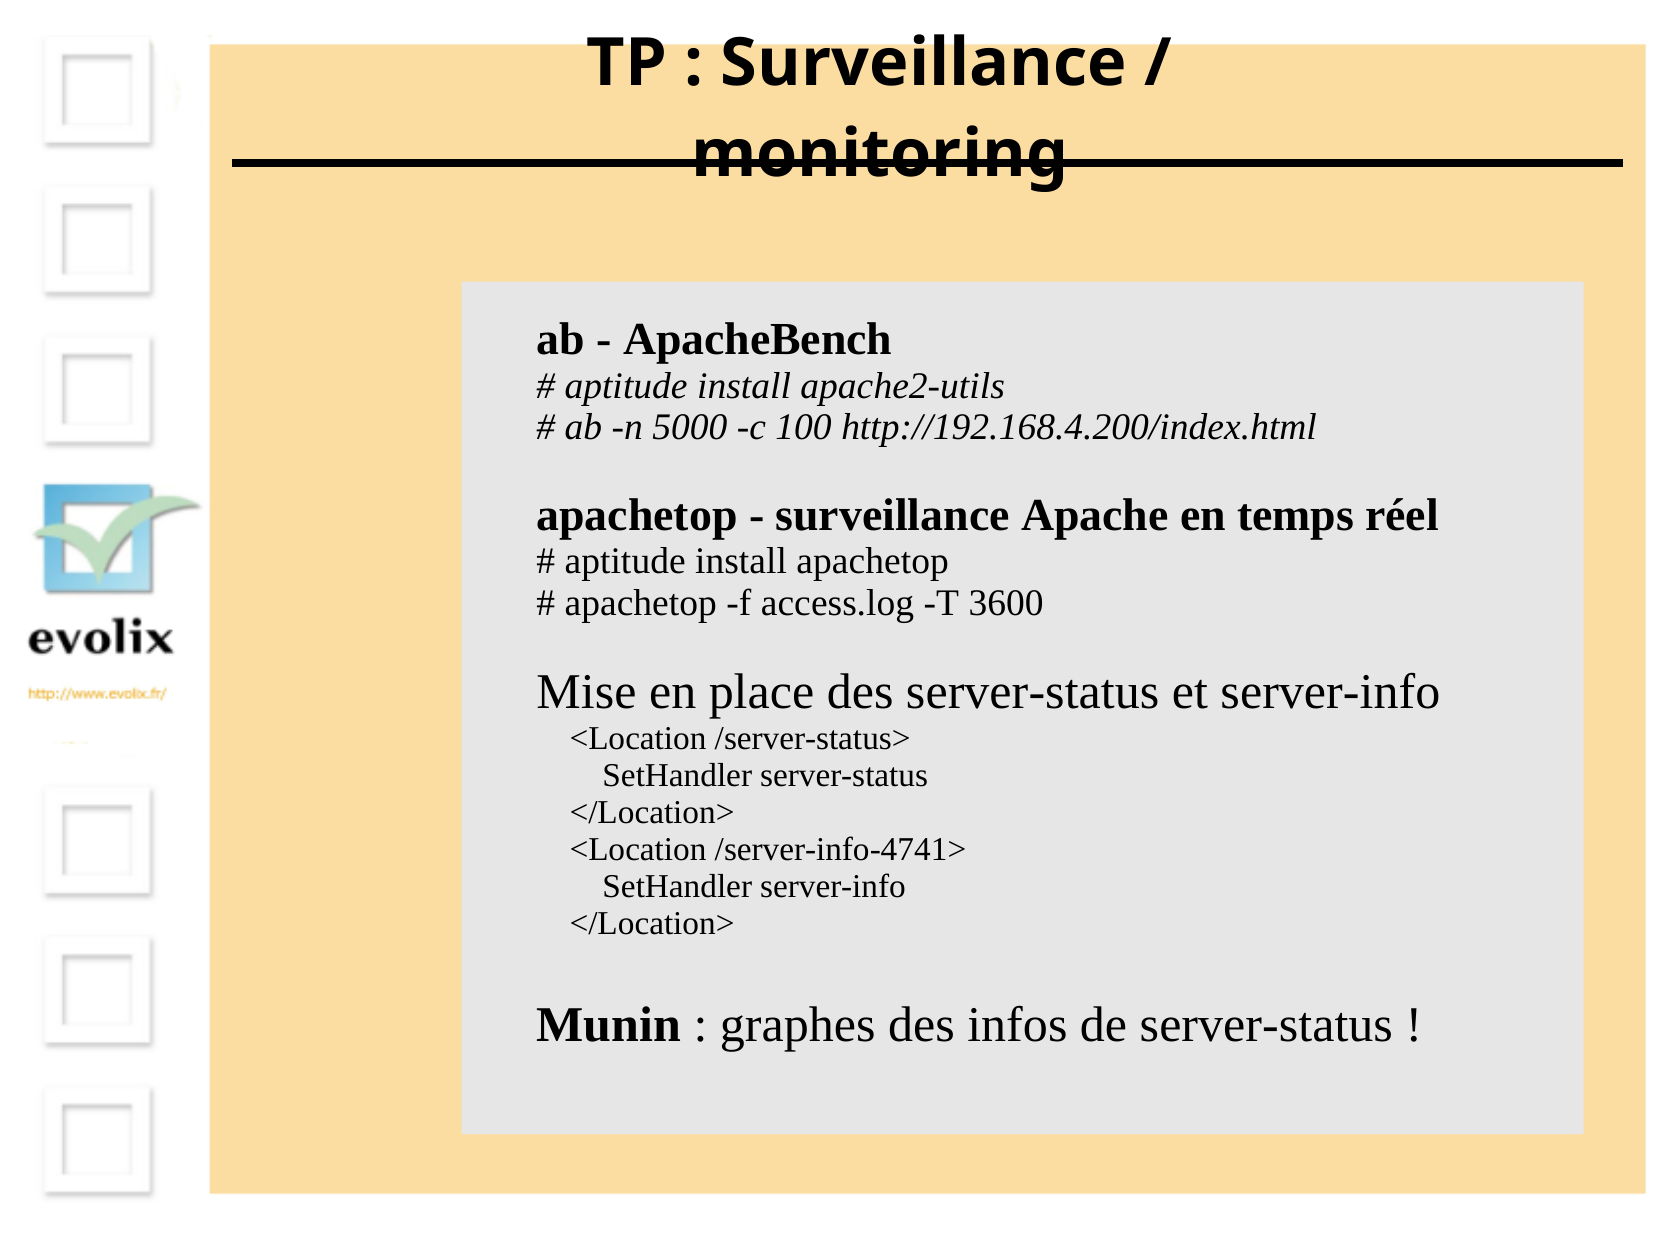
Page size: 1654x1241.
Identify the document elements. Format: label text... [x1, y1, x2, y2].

subtitle [349, 160, 1546, 410]
text_box ab - ApacheBench # aptitude install apache2-utils # ab -n 5000 -c 100 http://192.168.4.200/index.html apachetop - surveillance Apache en temps réel # aptitude install apachetop # apachetop -f access.log -T 3600 Mise en place des server-status et server-info <Location /server-status> SetHandler server-status </Location> <Location /server-info-4741> SetHandler server-info </Location> Munin : graphes des infos de server-status ! [461, 281, 1584, 1135]
title TP : Surveillance / monitoring [392, 16, 1367, 160]
picture [0, 35, 1654, 1204]
